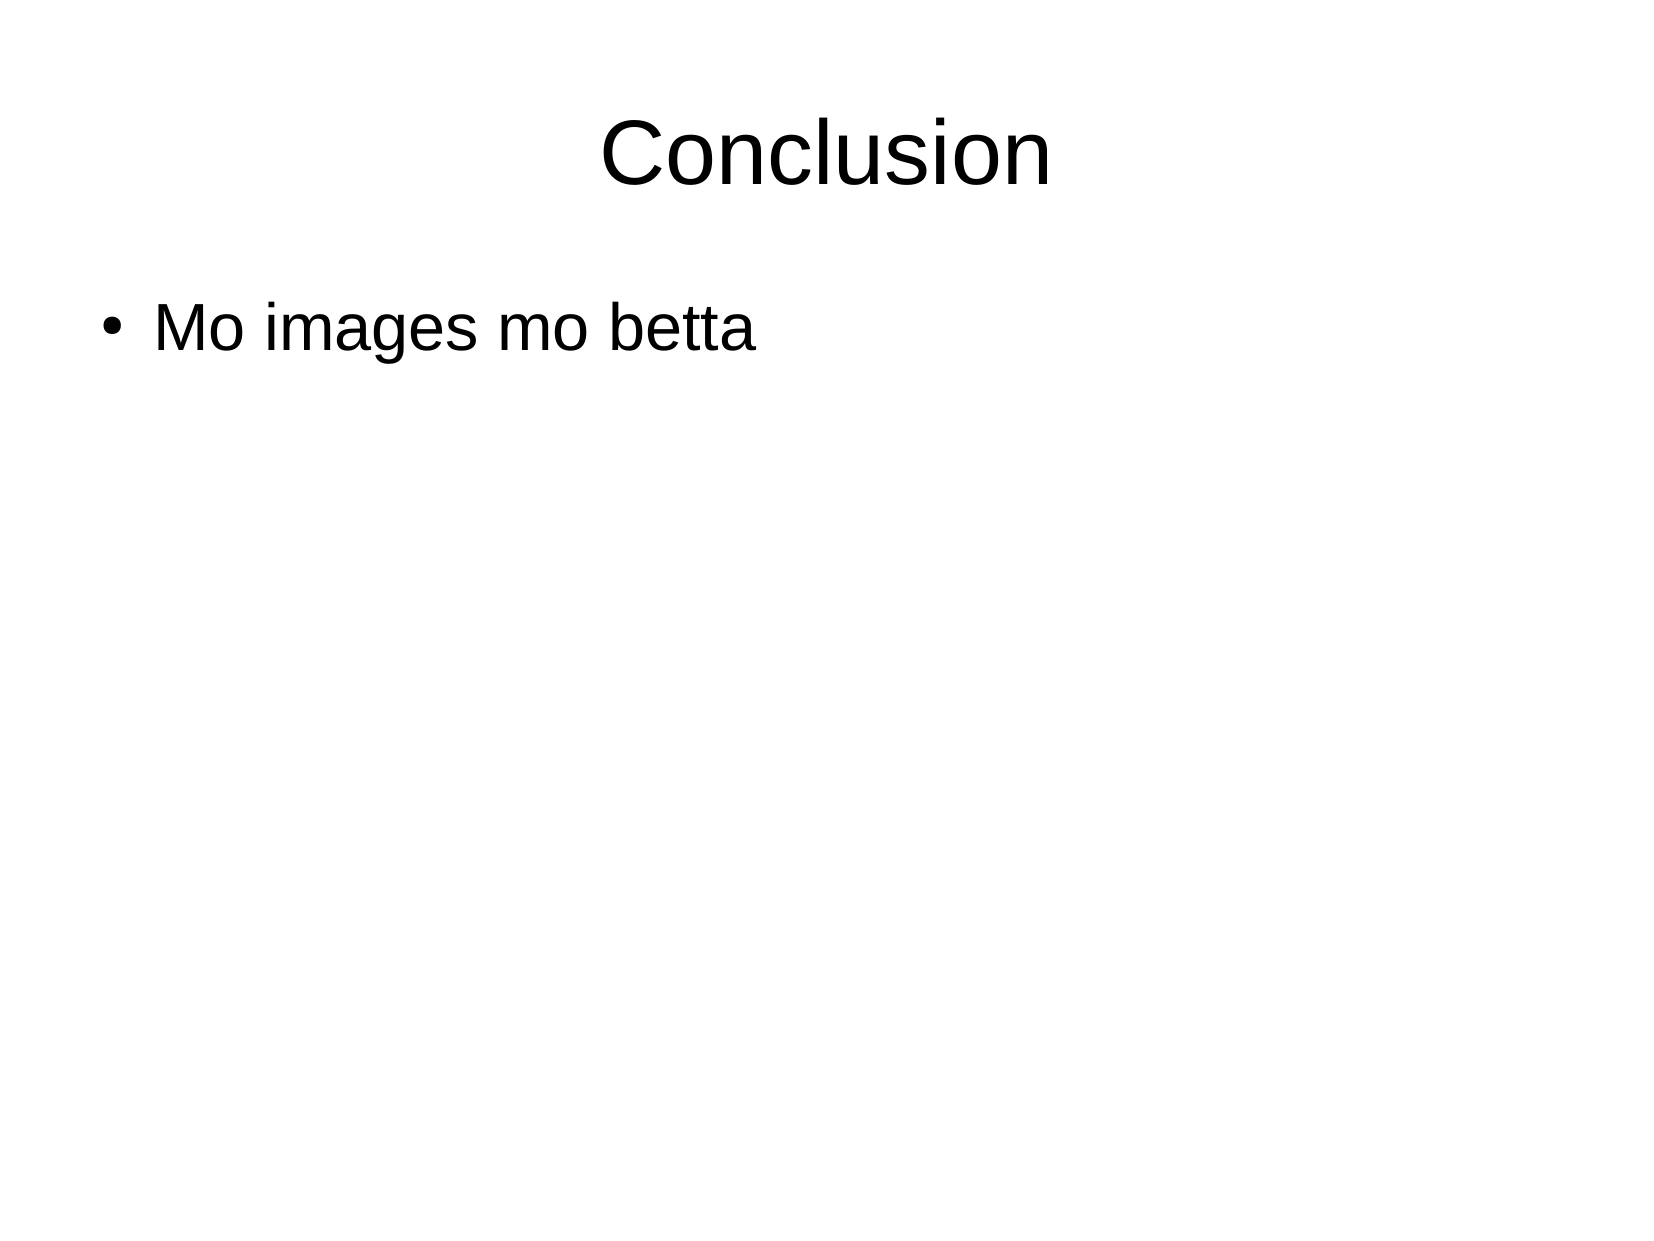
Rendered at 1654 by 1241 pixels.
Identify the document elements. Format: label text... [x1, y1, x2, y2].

list Mo images mo betta [82, 290, 1571, 1010]
title Conclusion [82, 49, 1571, 257]
